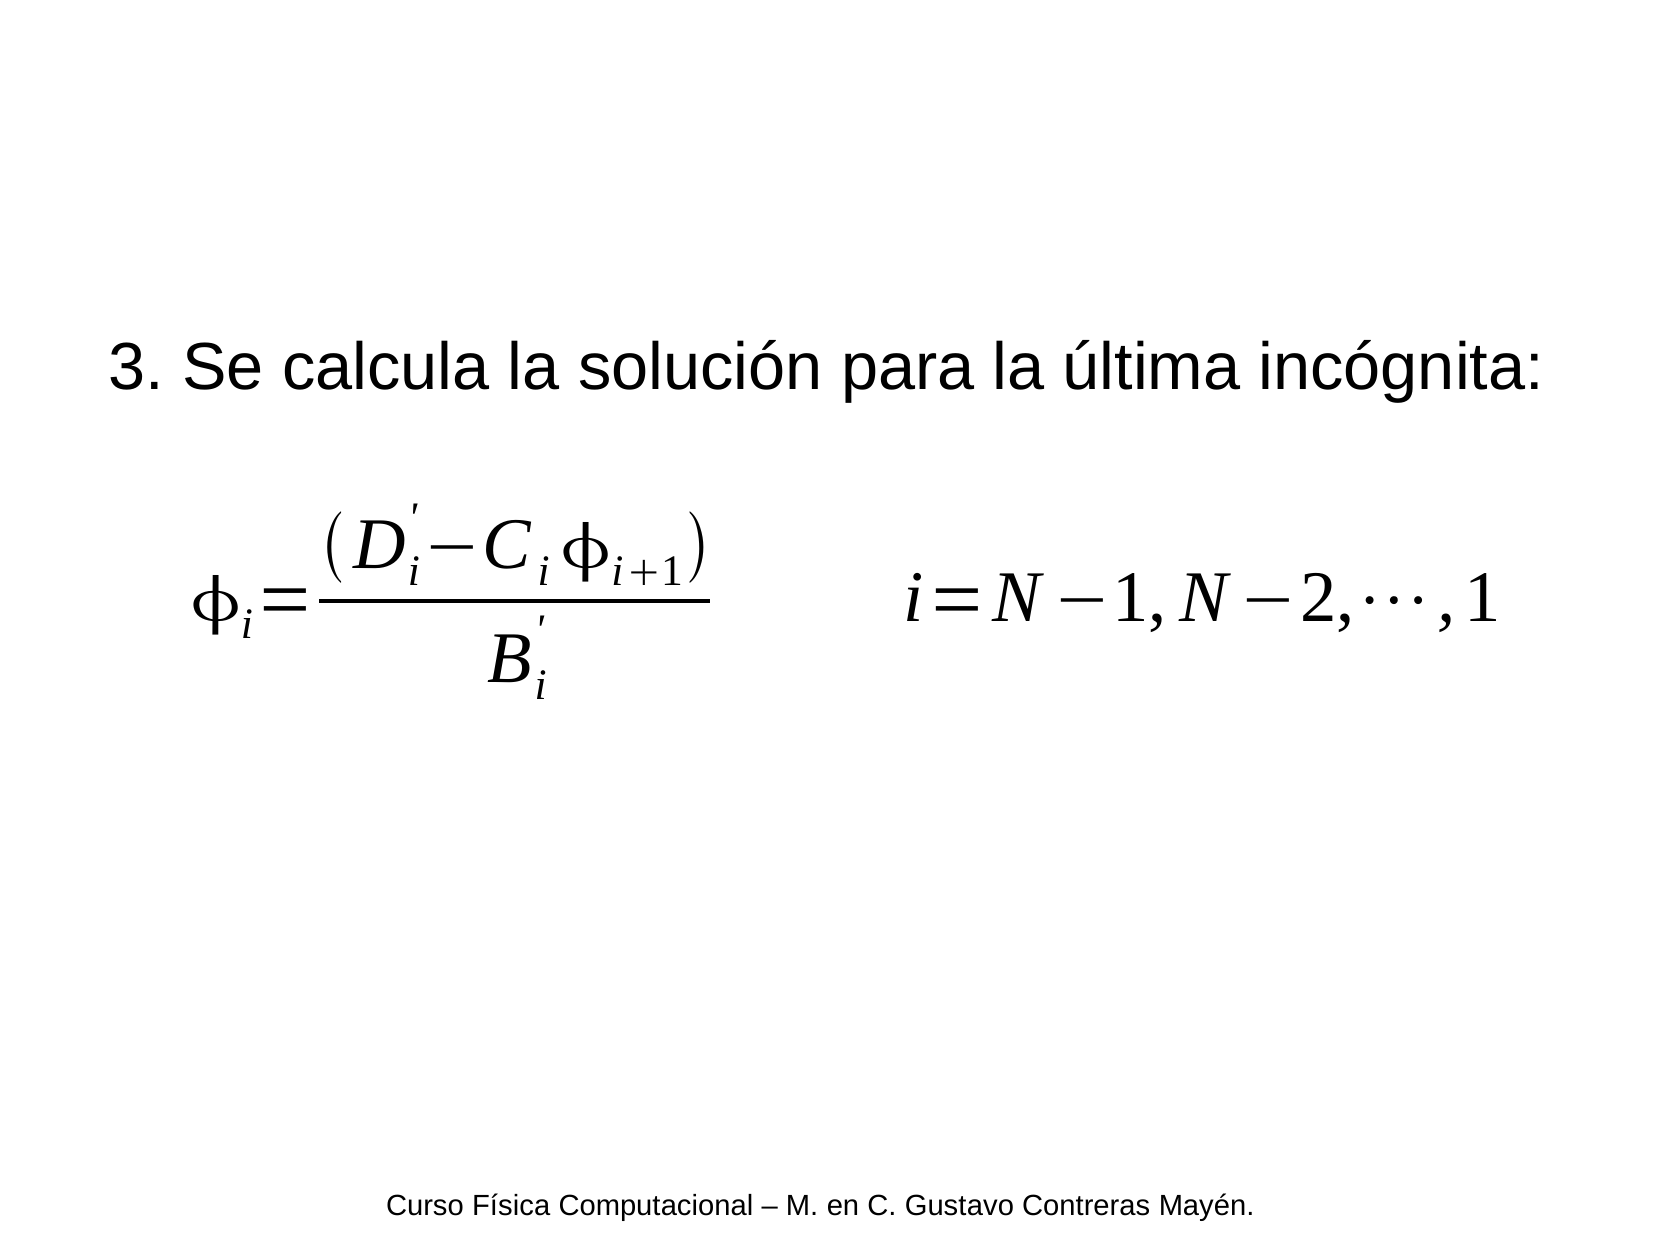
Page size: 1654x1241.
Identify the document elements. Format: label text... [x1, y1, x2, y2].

chart [183, 493, 1506, 709]
subtitle 3. Se calcula la solución para la última incógnita: [82, 290, 1571, 443]
